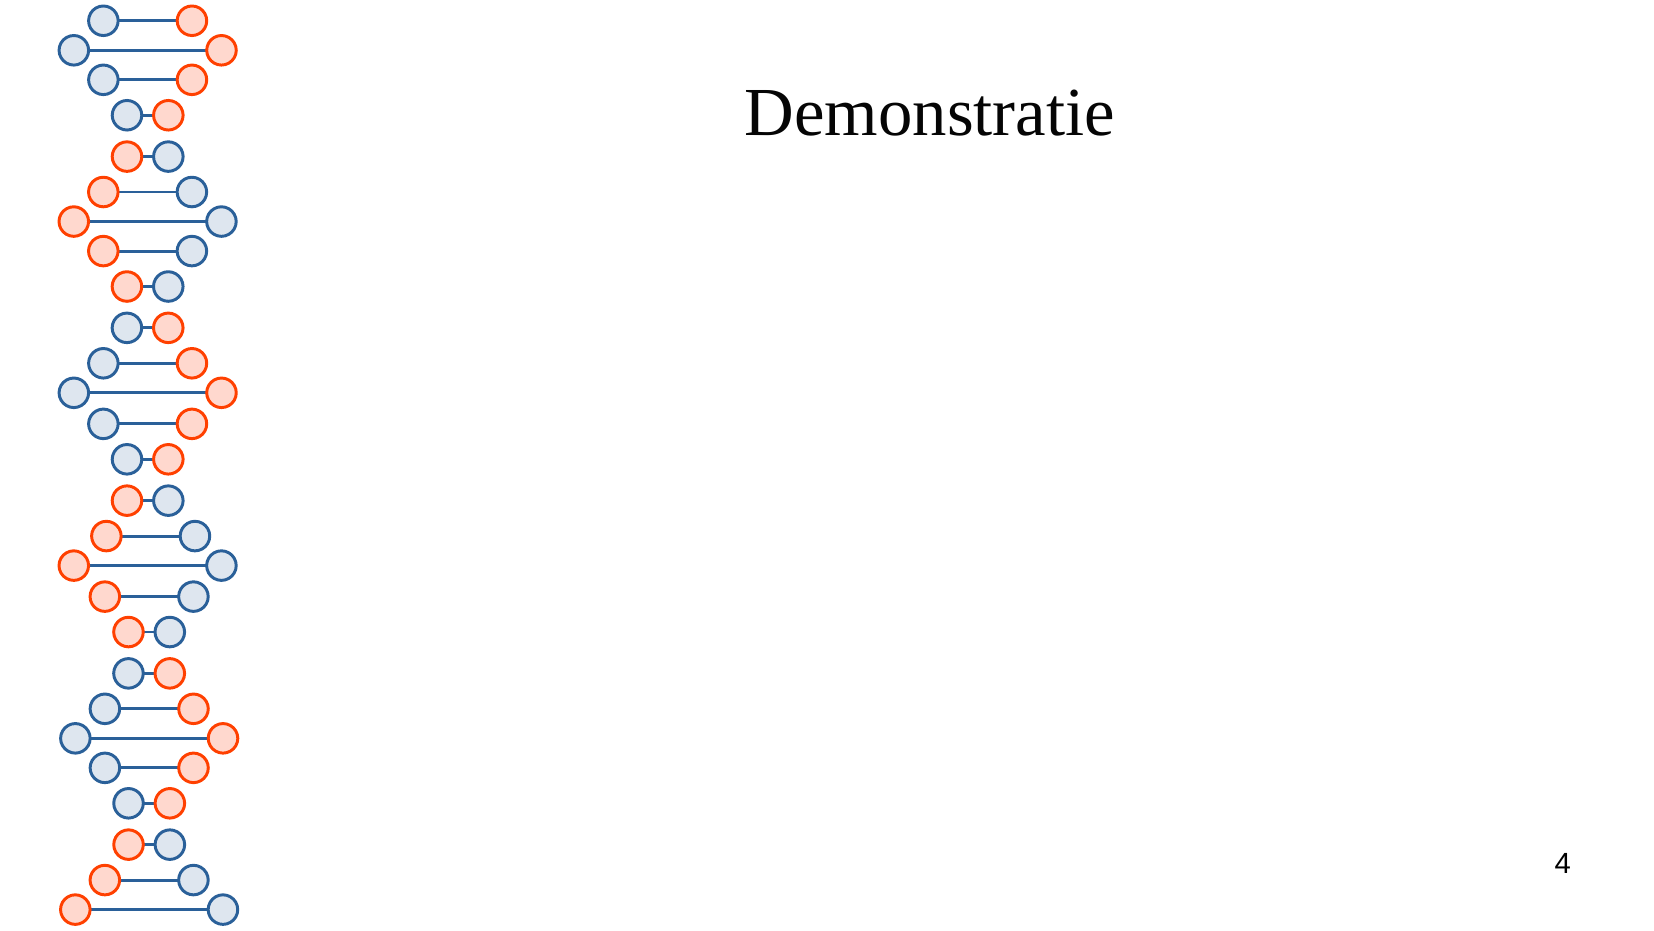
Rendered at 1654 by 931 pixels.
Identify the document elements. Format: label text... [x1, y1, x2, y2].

title Demonstratie [265, 35, 1595, 189]
